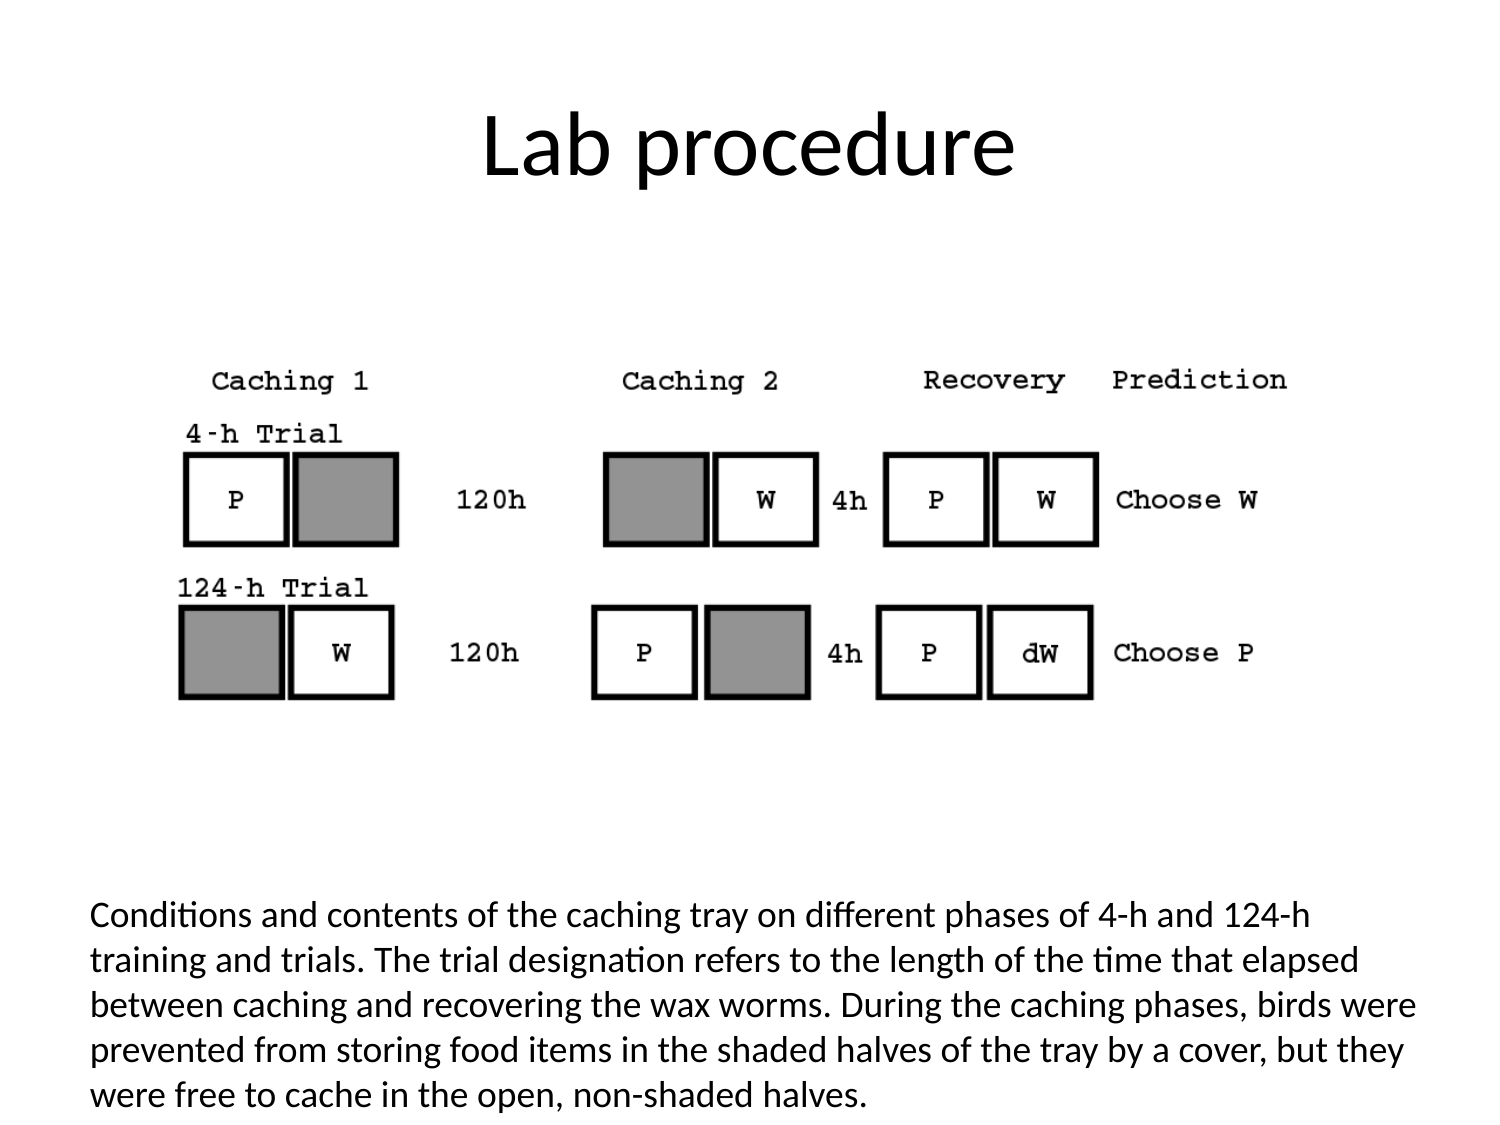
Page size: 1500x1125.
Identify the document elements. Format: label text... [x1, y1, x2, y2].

title Lab procedure [75, 45, 1425, 233]
picture [134, 324, 1335, 745]
text_box Conditions and contents of the caching tray on different phases of 4-h and 124-h training and trials. The trial designation refers to the length of the time that elapsed between caching and recovering the wax worms. During the caching phases, birds were prevented from storing food items in the shaded halves of the tray by a cover, but they were free to cache in the open, non-shaded halves. [75, 882, 1447, 1123]
